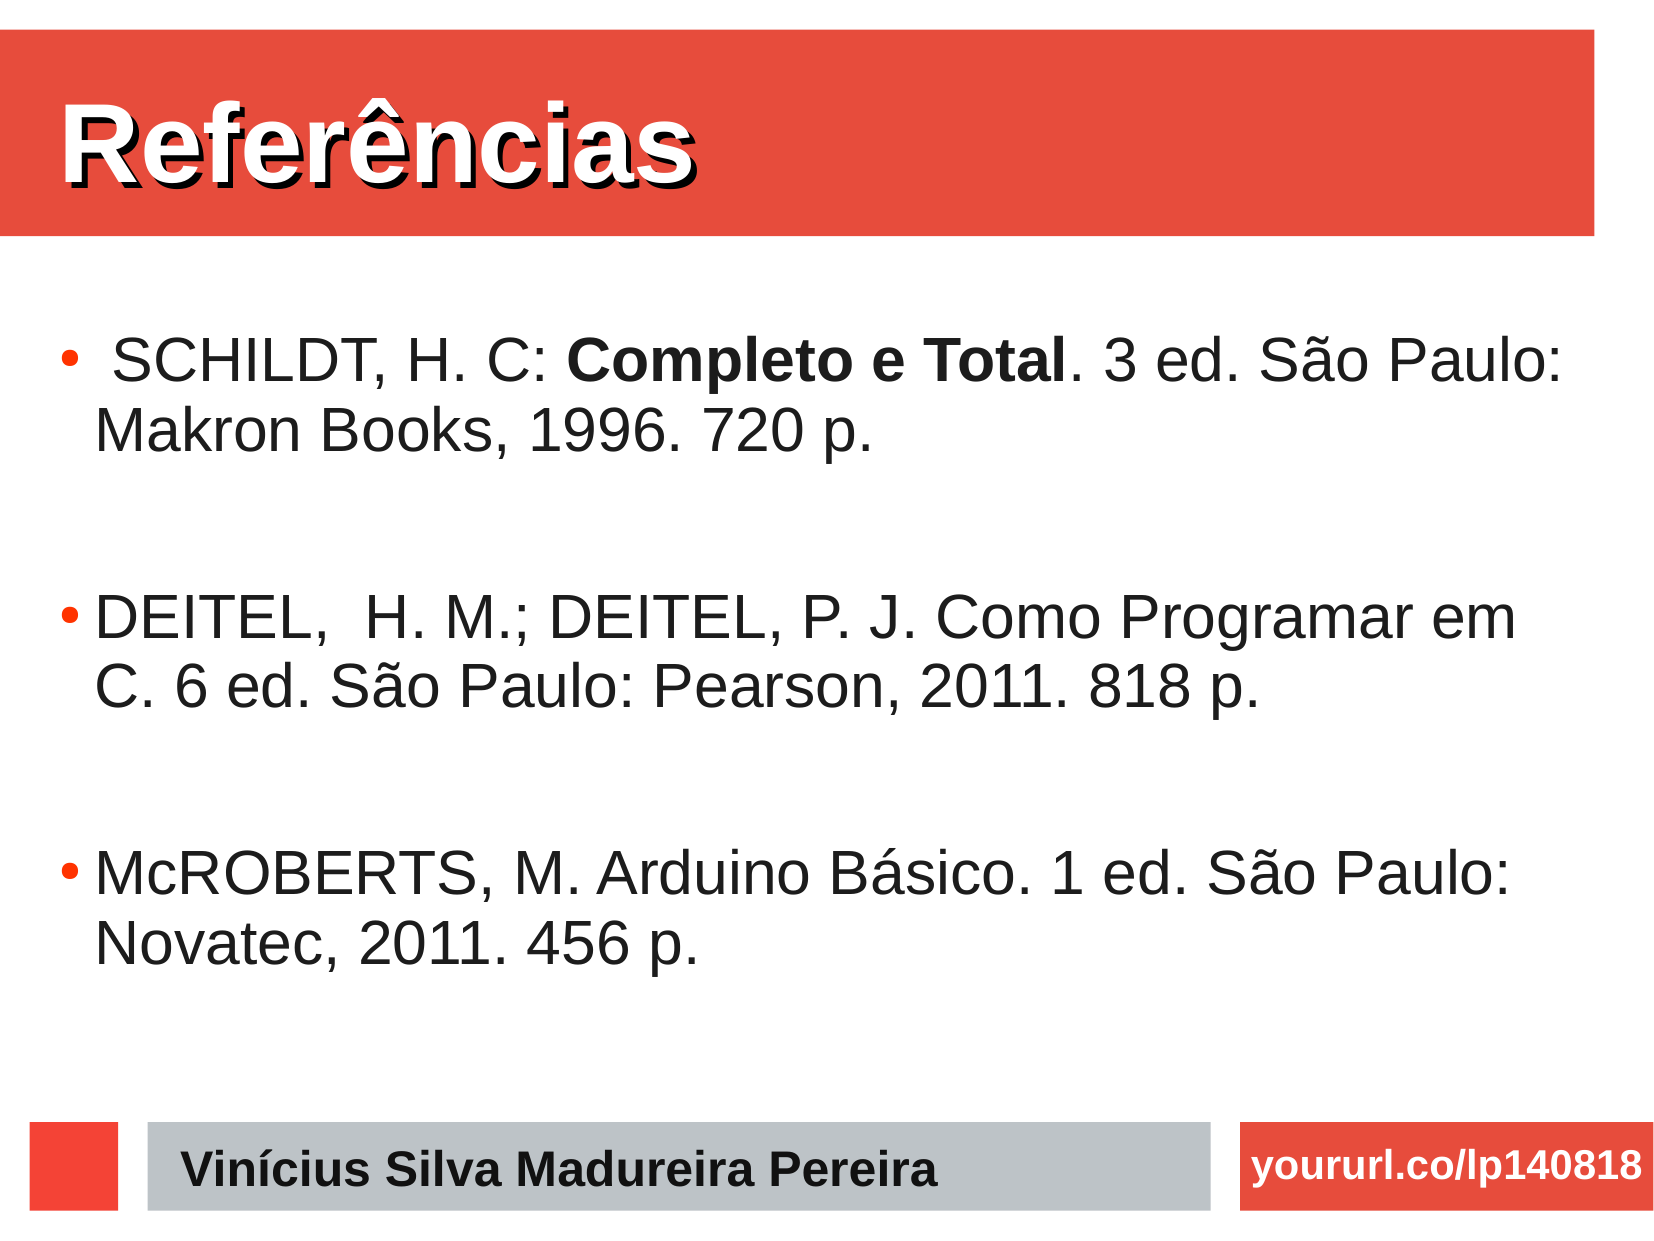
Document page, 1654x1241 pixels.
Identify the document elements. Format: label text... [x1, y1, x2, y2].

text_box yoururl.co/lp140818 [1228, 1133, 1654, 1205]
list SCHILDT, H. C: Completo e Total. 3 ed. São Paulo: Makron Books, 1996. 720 p. DEITEL, H. M.; DEITEL, P. J. Como Programar em C. 6 ed. São Paulo: Pearson, 2011. 818 p. McROBERTS, M. Arduino Básico. 1 ed. São Paulo: Novatec, 2011. 456 p. [59, 324, 1565, 1093]
title Referências [59, 59, 1595, 207]
text_box Vinícius Silva Madureira Pereira [165, 1133, 1170, 1205]
